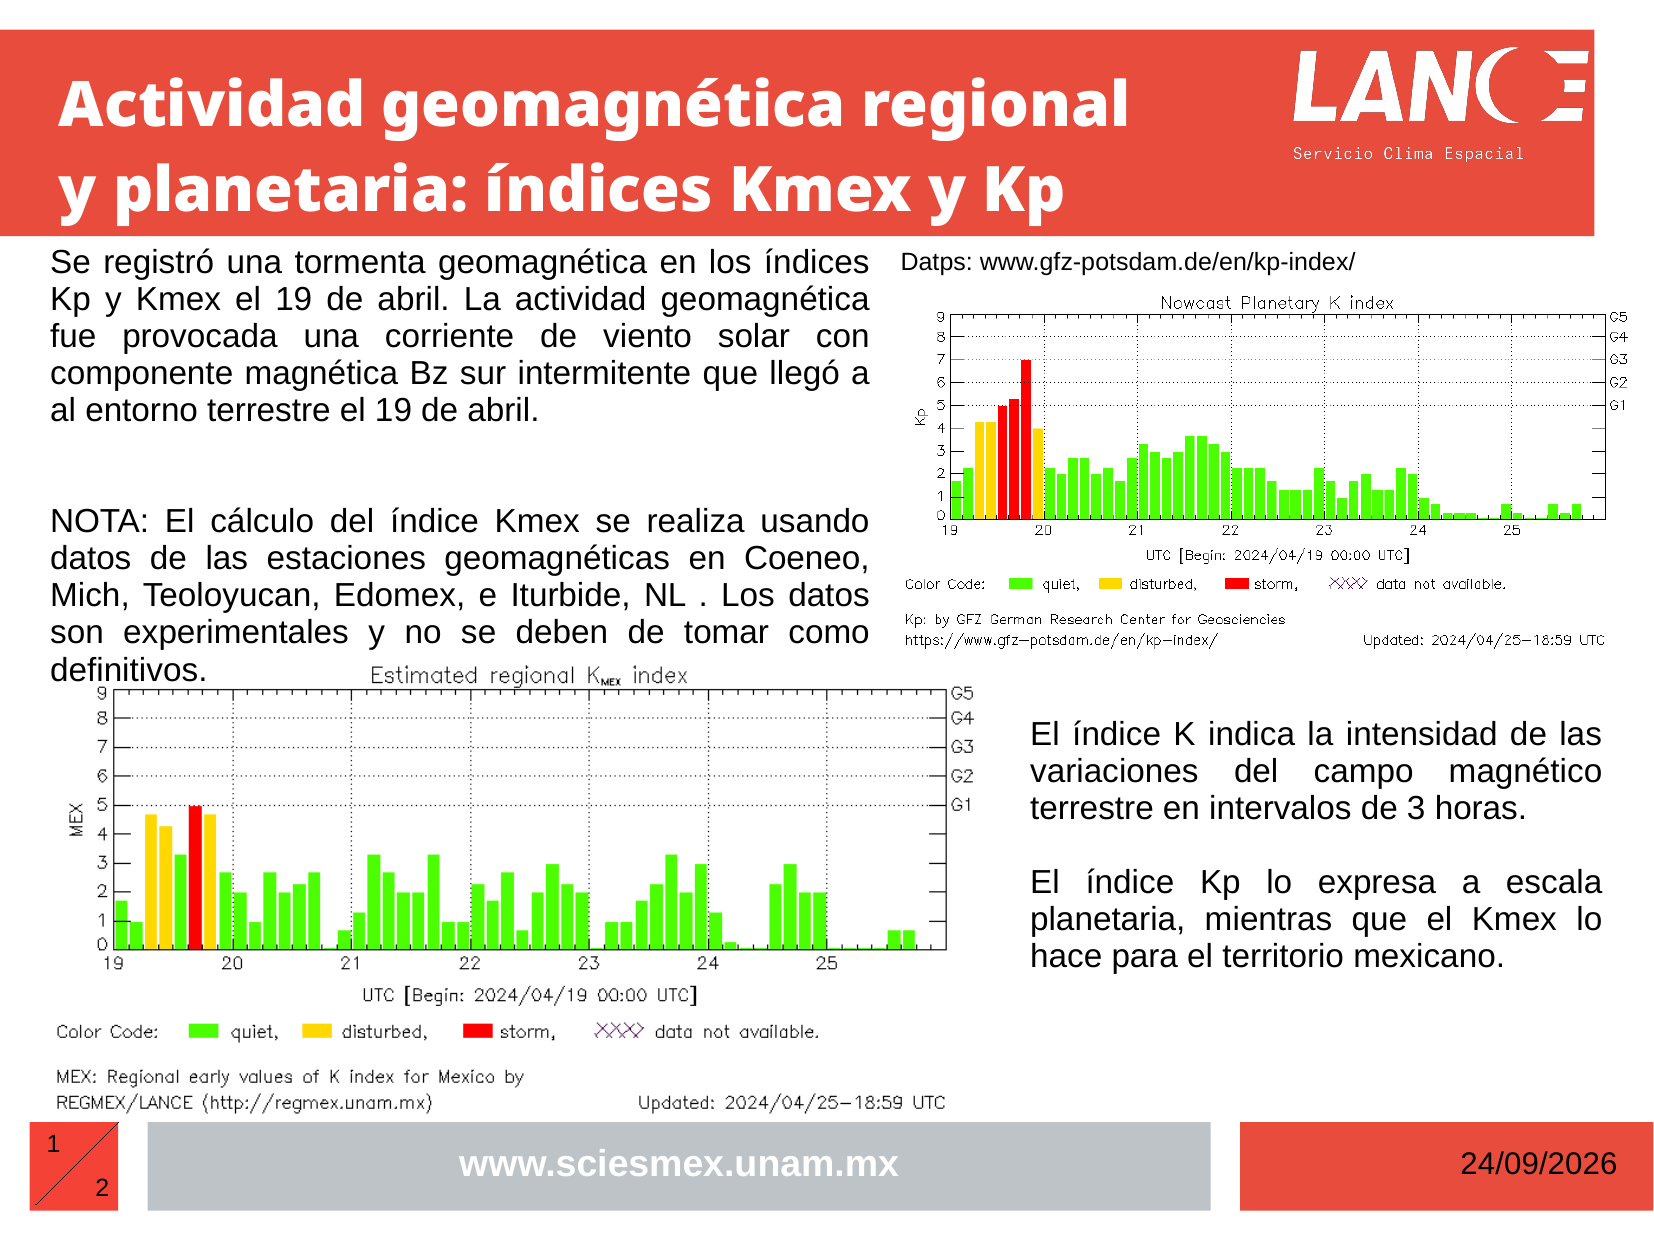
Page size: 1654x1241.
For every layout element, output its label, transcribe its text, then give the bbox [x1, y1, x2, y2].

text_box Datps: www.gfz-potsdam.de/en/kp-index/ [886, 240, 1654, 284]
title Actividad geomagnética regional y planetaria: índices Kmex y Kp [59, 59, 1312, 207]
text_box Se registró una tormenta geomagnética en los índices Kp y Kmex el 19 de abril. La actividad geomagnética fue provocada una corriente de viento solar con componente magnética Bz sur intermitente que llegó a al entorno terrestre el 19 de abril. NOTA: El cálculo del índice Kmex se realiza usando datos de las estaciones geomagnéticas en Coeneo, Mich, Teoloyucan, Edomex, e Iturbide, NL . Los datos son experimentales y no se deben de tomar como definitivos. [35, 236, 886, 733]
text_box www.sciesmex.unam.mx [153, 1122, 1205, 1205]
text_box 2 [35, 1151, 125, 1209]
text_box El índice K indica la intensidad de las variaciones del campo magnético terrestre en intervalos de 3 horas. El índice Kp lo expresa a escala planetaria, mientras que el Kmex lo hace para el territorio mexicano. [1015, 707, 1619, 1052]
picture [47, 277, 1642, 1116]
text_box <número> [31, 1122, 176, 1170]
text_box 25/04/2024 [1424, 1122, 1654, 1205]
picture [1293, 47, 1589, 162]
